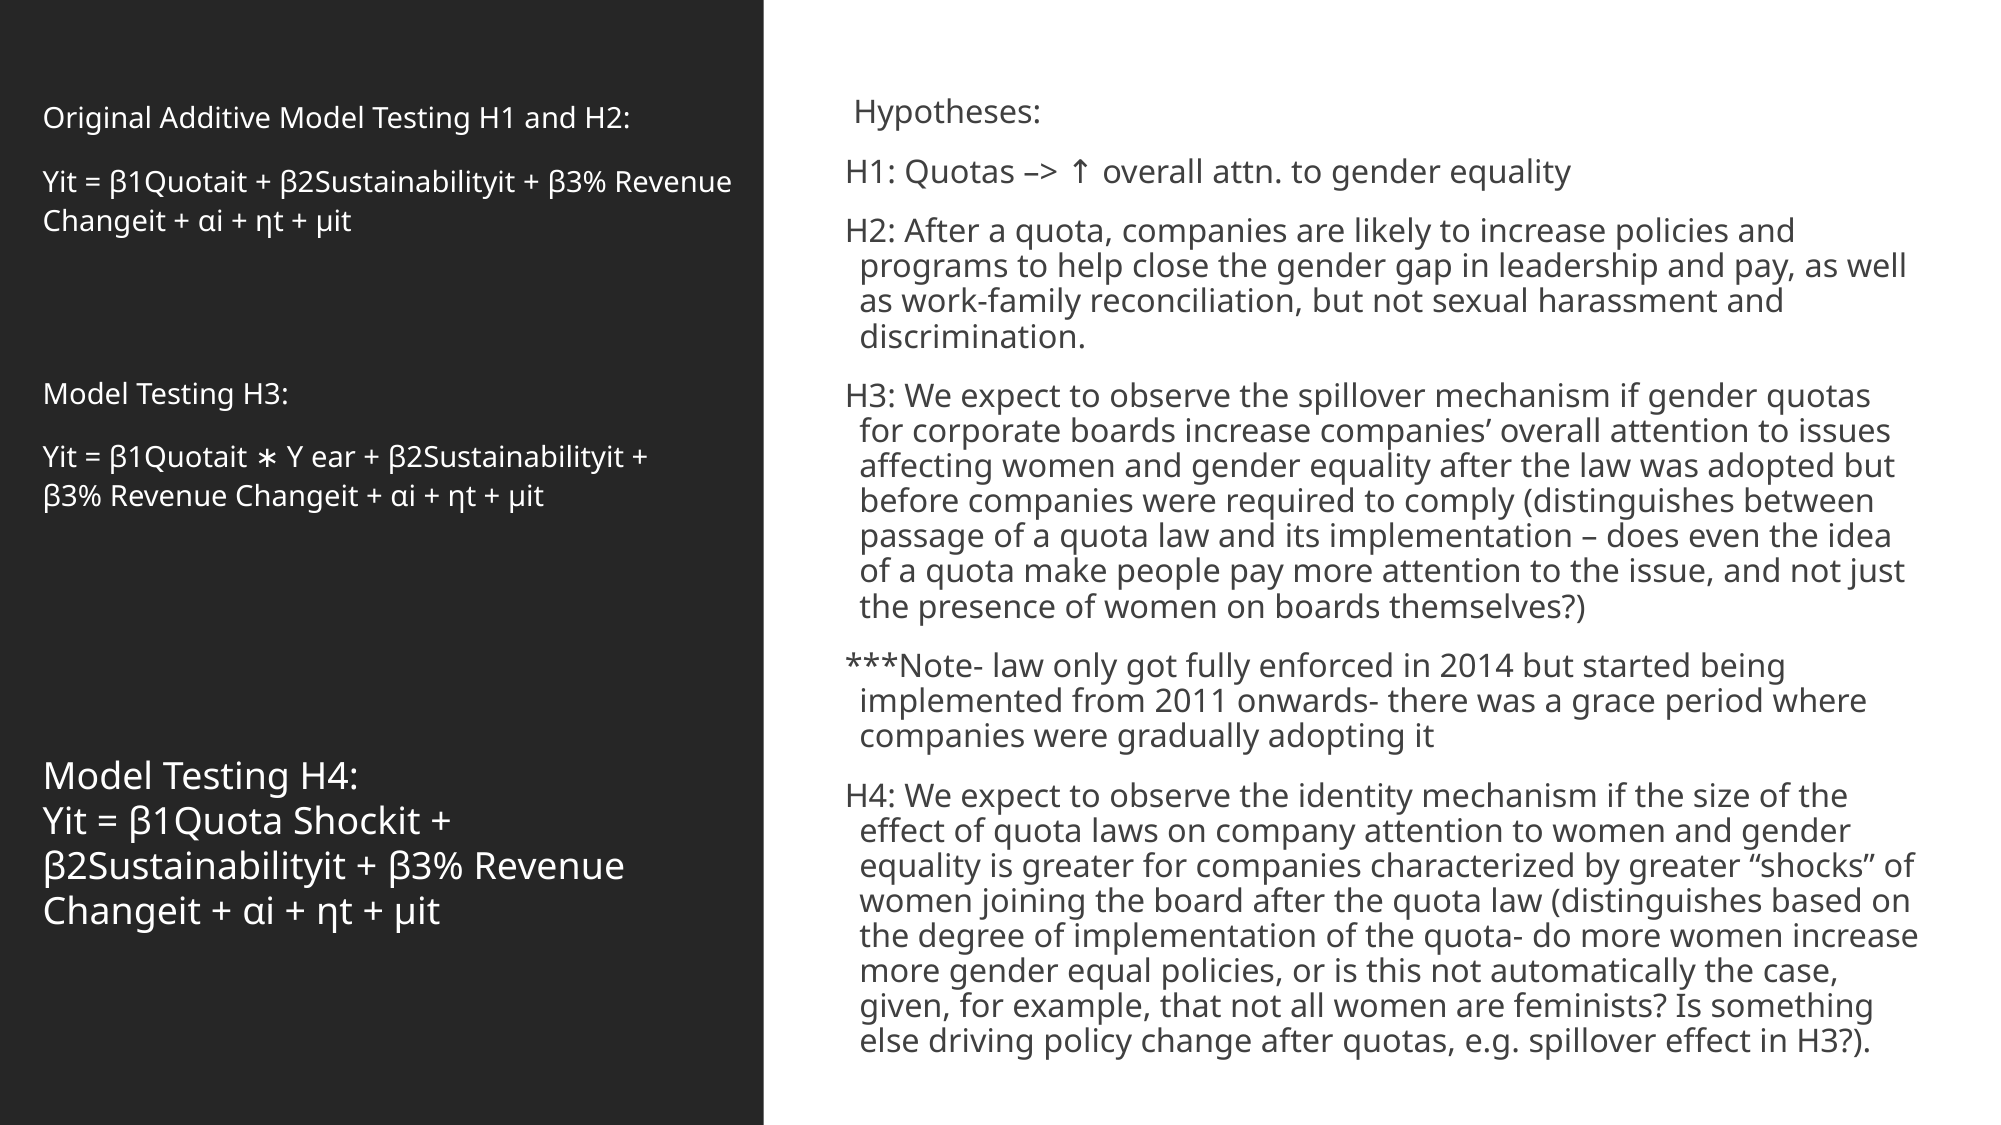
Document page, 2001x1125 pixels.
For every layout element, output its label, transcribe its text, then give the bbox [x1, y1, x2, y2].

text_box Hypotheses: H1: Quotas –> ↑ overall attn. to gender equality H2: After a quota, companies are likely to increase policies and programs to help close the gender gap in leadership and pay, as well as work-family reconciliation, but not sexual harassment and discrimination. H3: We expect to observe the spillover mechanism if gender quotas for corporate boards increase companies’ overall attention to issues affecting women and gender equality after the law was adopted but before companies were required to comply (distinguishes between passage of a quota law and its implementation – does even the idea of a quota make people pay more attention to the issue, and not just the presence of women on boards themselves?) ***Note- law only got fully enforced in 2014 but started being implemented from 2011 onwards- there was a grace period where companies were gradually adopting it H4: We expect to observe the identity mechanism if the size of the effect of quota laws on company attention to women and gender equality is greater for companies characterized by greater “shocks” of women joining the board after the quota law (distinguishes based on the degree of implementation of the quota- do more women increase more gender equal policies, or is this not automatically the case, given, for example, that not all women are feminists? Is something else driving policy change after quotas, e.g. spillover effect in H3?). [830, 24, 1924, 1104]
list Original Additive Model Testing H1 and H2: Yit = β1Quotait + β2Sustainabilityit + β3% Revenue Changeit + αi + ηt + µit [27, 88, 785, 287]
text_box Model Testing H3: Yit = β1Quotait ∗ Y ear + β2Sustainabilityit + β3% Revenue Changeit + αi + ηt + µit [27, 364, 712, 622]
text_box Model Testing H4: Yit = β1Quota Shockit + β2Sustainabilityit + β3% Revenue Changeit + αi + ηt + µit [27, 744, 681, 942]
text_box [27, 707, 785, 906]
